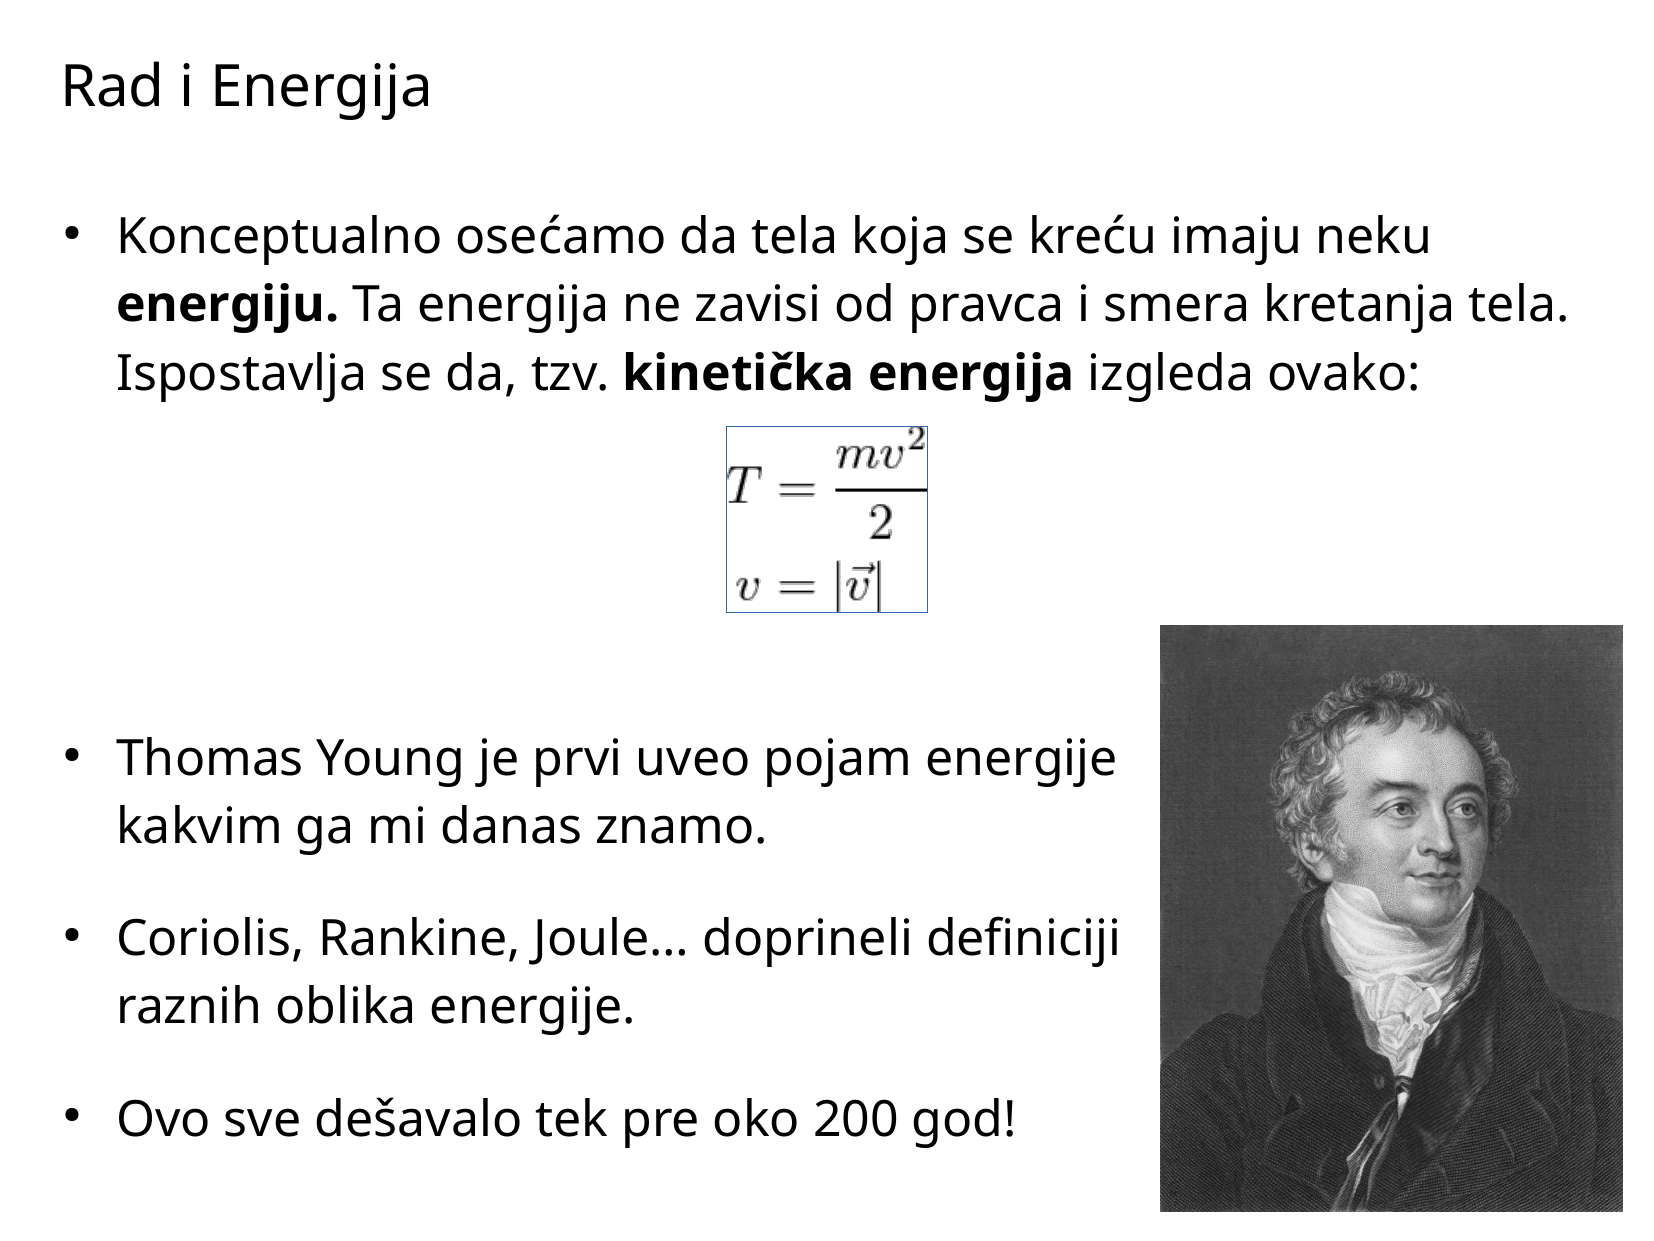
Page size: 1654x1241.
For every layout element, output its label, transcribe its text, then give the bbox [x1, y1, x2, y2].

picture [726, 426, 928, 613]
picture [1160, 625, 1623, 1212]
title Rad i Energija [59, 17, 1648, 150]
list Konceptualno osećamo da tela koja se kreću imaju neku energiju. Ta energija ne zavisi od pravca i smera kretanja tela. Ispostavlja se da, tzv. kinetička energija izgleda ovako: Thomas Young je prvi uveo pojam energije kakvim ga mi danas znamo. Coriolis, Rankine, Joule… doprineli definiciji raznih oblika energije. Ovo sve dešavalo tek pre oko 200 god! [45, 199, 1635, 1173]
